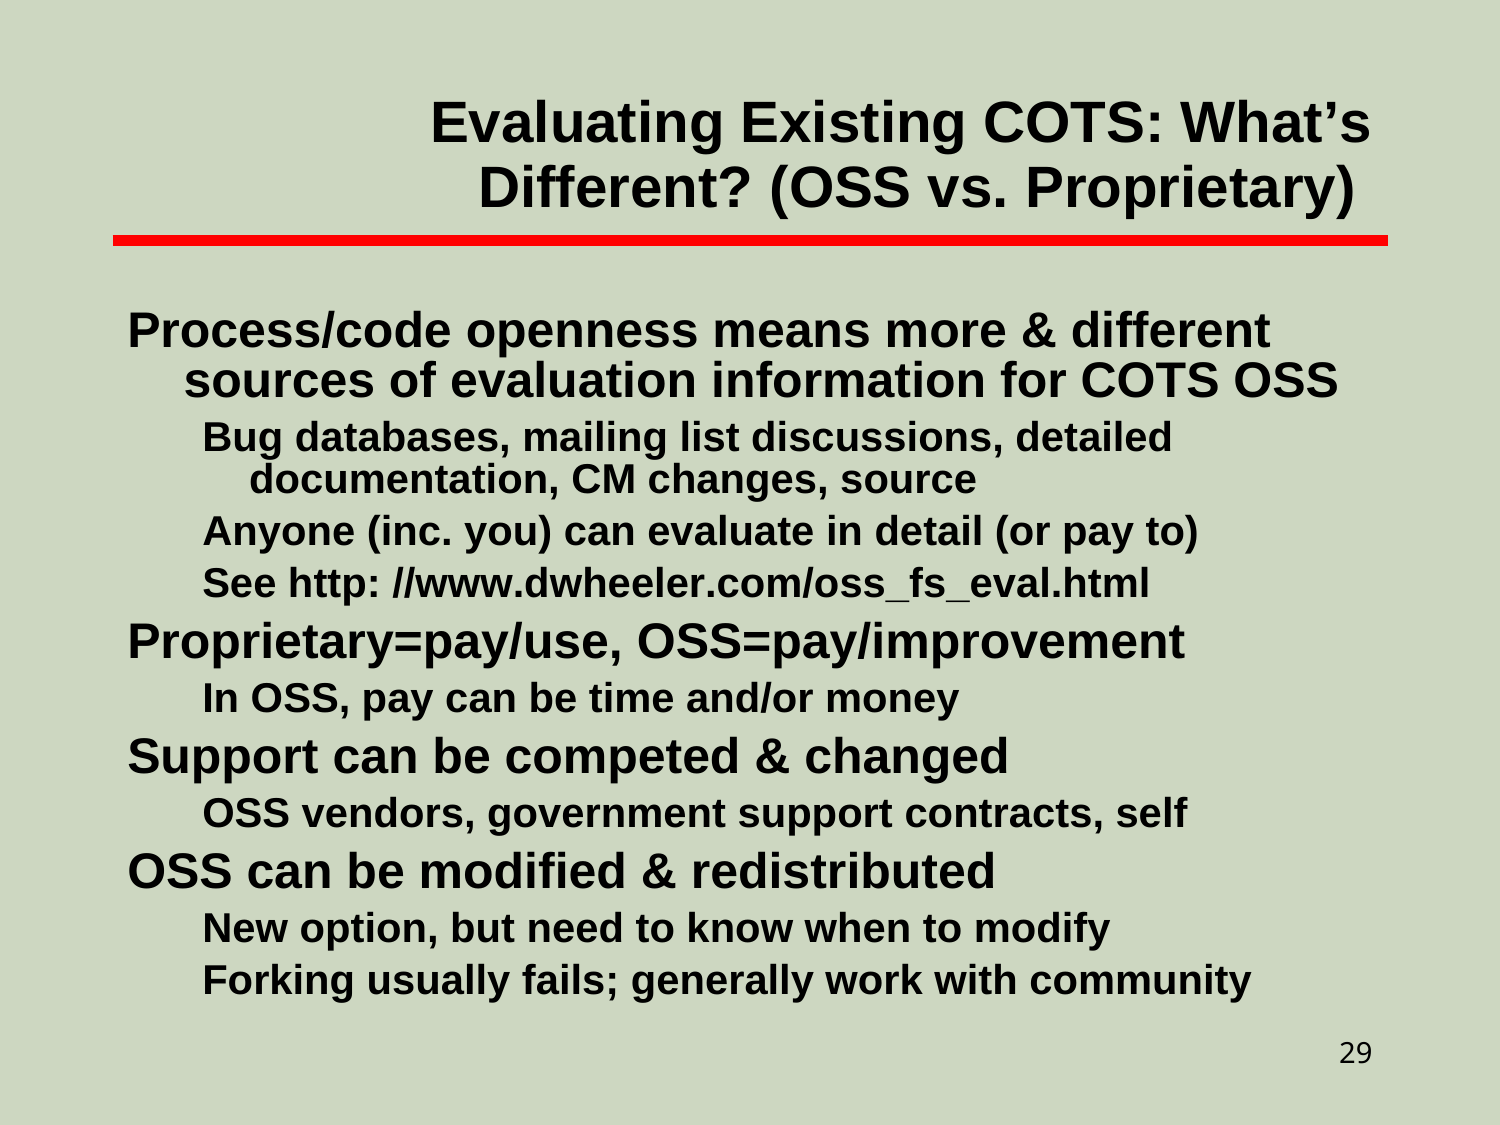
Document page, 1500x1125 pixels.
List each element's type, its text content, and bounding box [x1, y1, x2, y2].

list Process/code openness means more & different sources of evaluation information for COTS OSS Bug databases, mailing list discussions, detailed documentation, CM changes, source Anyone (inc. you) can evaluate in detail (or pay to) See http: //www.dwheeler.com/oss_fs_eval.html Proprietary=pay/use, OSS=pay/improvement In OSS, pay can be time and/or money Support can be competed & changed OSS vendors, government support contracts, self OSS can be modified & redistributed New option, but need to know when to modify Forking usually fails; generally work with community [112, 299, 1388, 1017]
title Evaluating Existing COTS: What’s Different? (OSS vs. Proprietary) [337, 81, 1388, 228]
